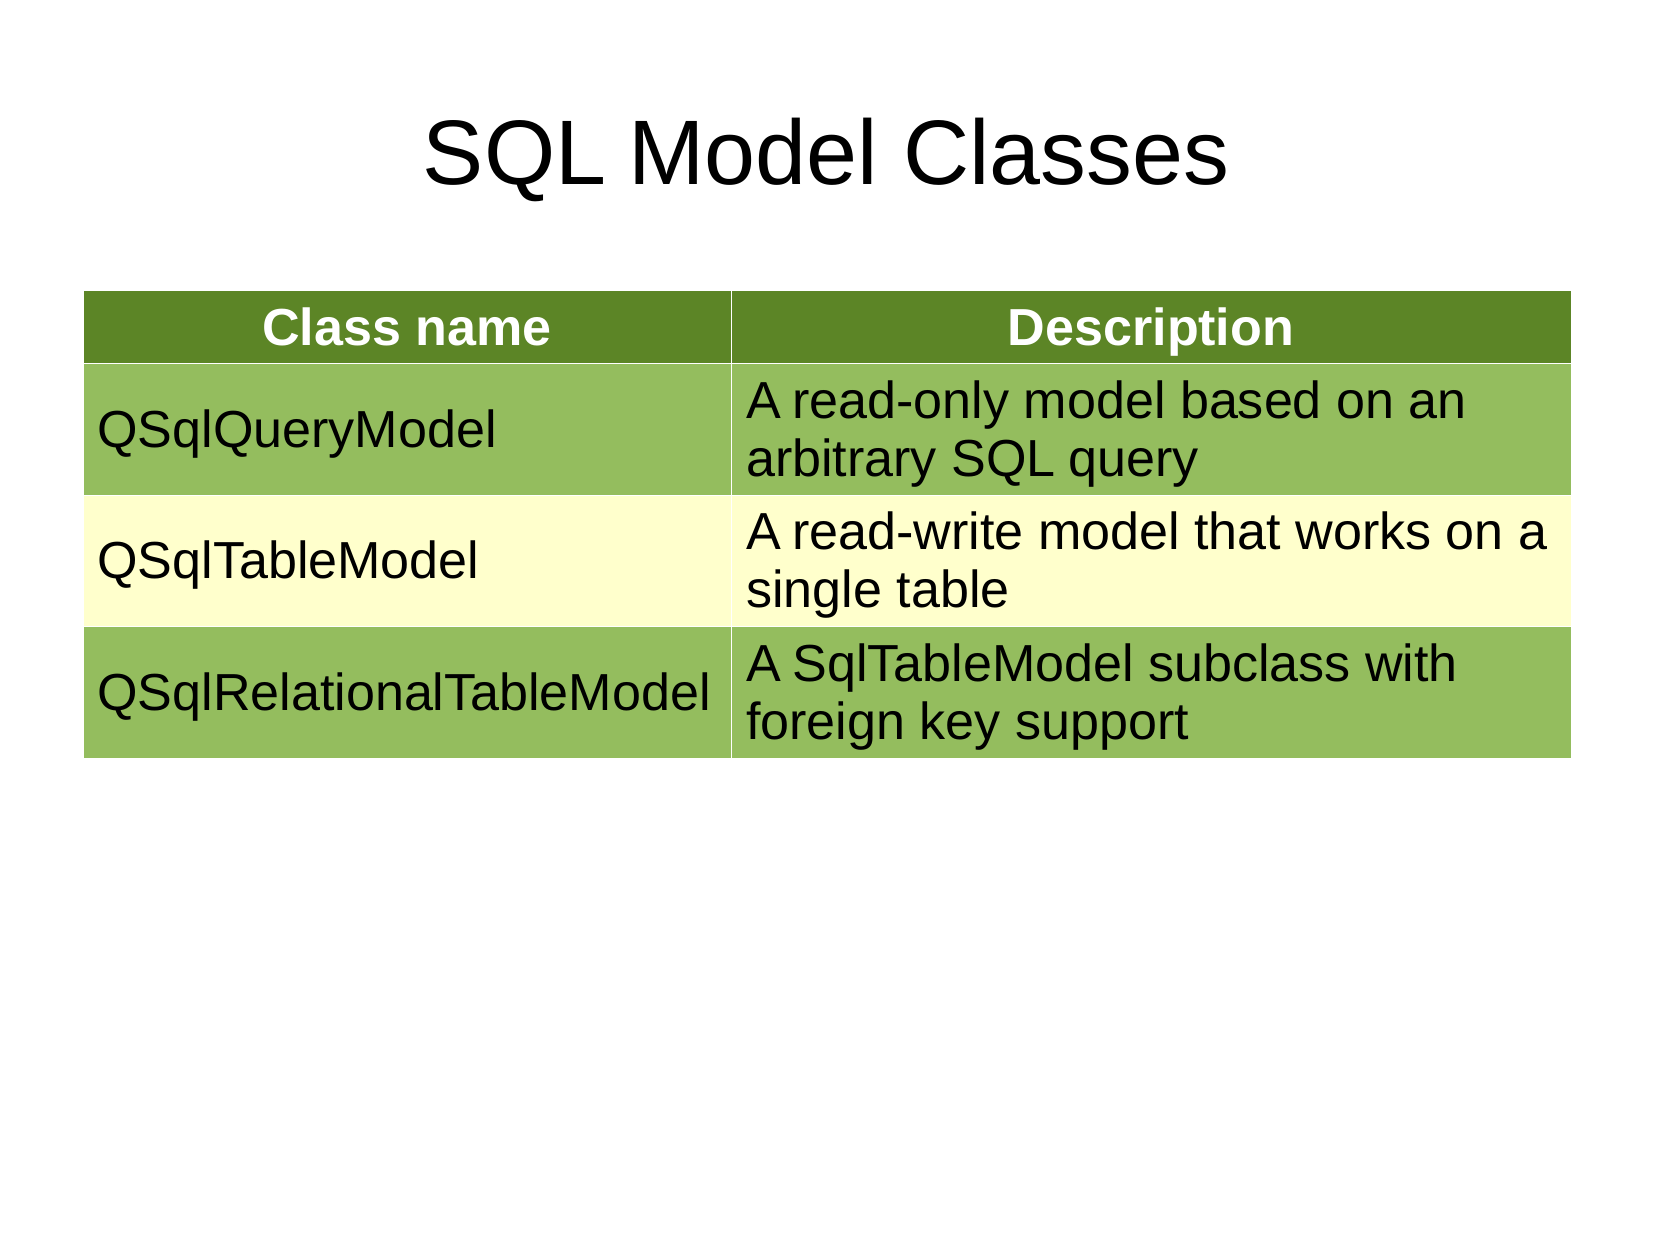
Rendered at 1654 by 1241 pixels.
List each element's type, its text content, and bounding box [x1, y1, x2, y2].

table_cell A read-write model that works on a single table [732, 496, 1571, 626]
table_cell A read-only model based on an arbitrary SQL query [732, 364, 1571, 495]
table_cell QSqlRelationalTableModel [84, 627, 731, 758]
table_header Class name [84, 291, 731, 363]
table_cell QSqlTableModel [84, 496, 731, 626]
table_cell QSqlQueryModel [84, 364, 731, 495]
table_cell A SqlTableModel subclass with foreign key support [732, 627, 1571, 758]
title SQL Model Classes [82, 49, 1571, 257]
table_header Description [732, 291, 1571, 363]
